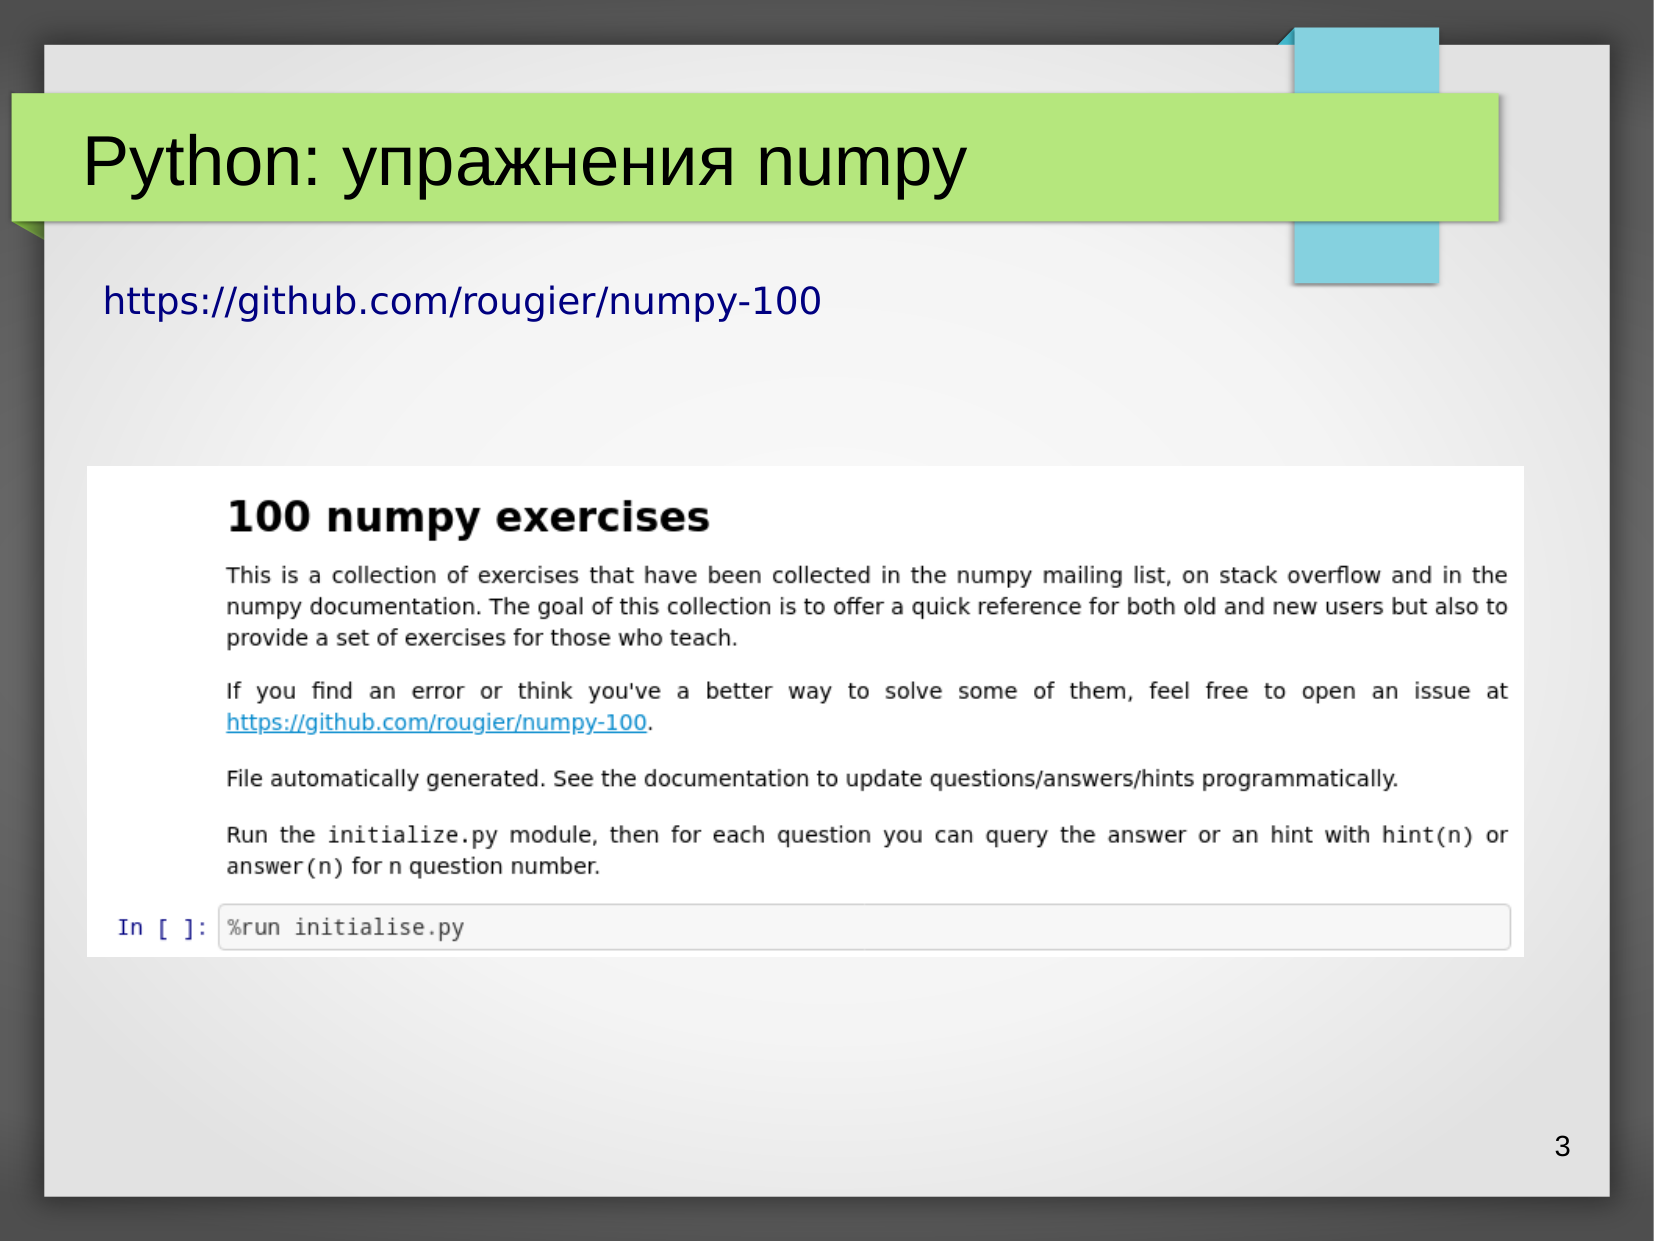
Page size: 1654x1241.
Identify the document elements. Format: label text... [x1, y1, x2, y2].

text_box https://github.com/rougier/numpy-100 [87, 272, 1028, 375]
title Python: упражнения numpy [82, 96, 1571, 225]
picture [0, 0, 1654, 1241]
